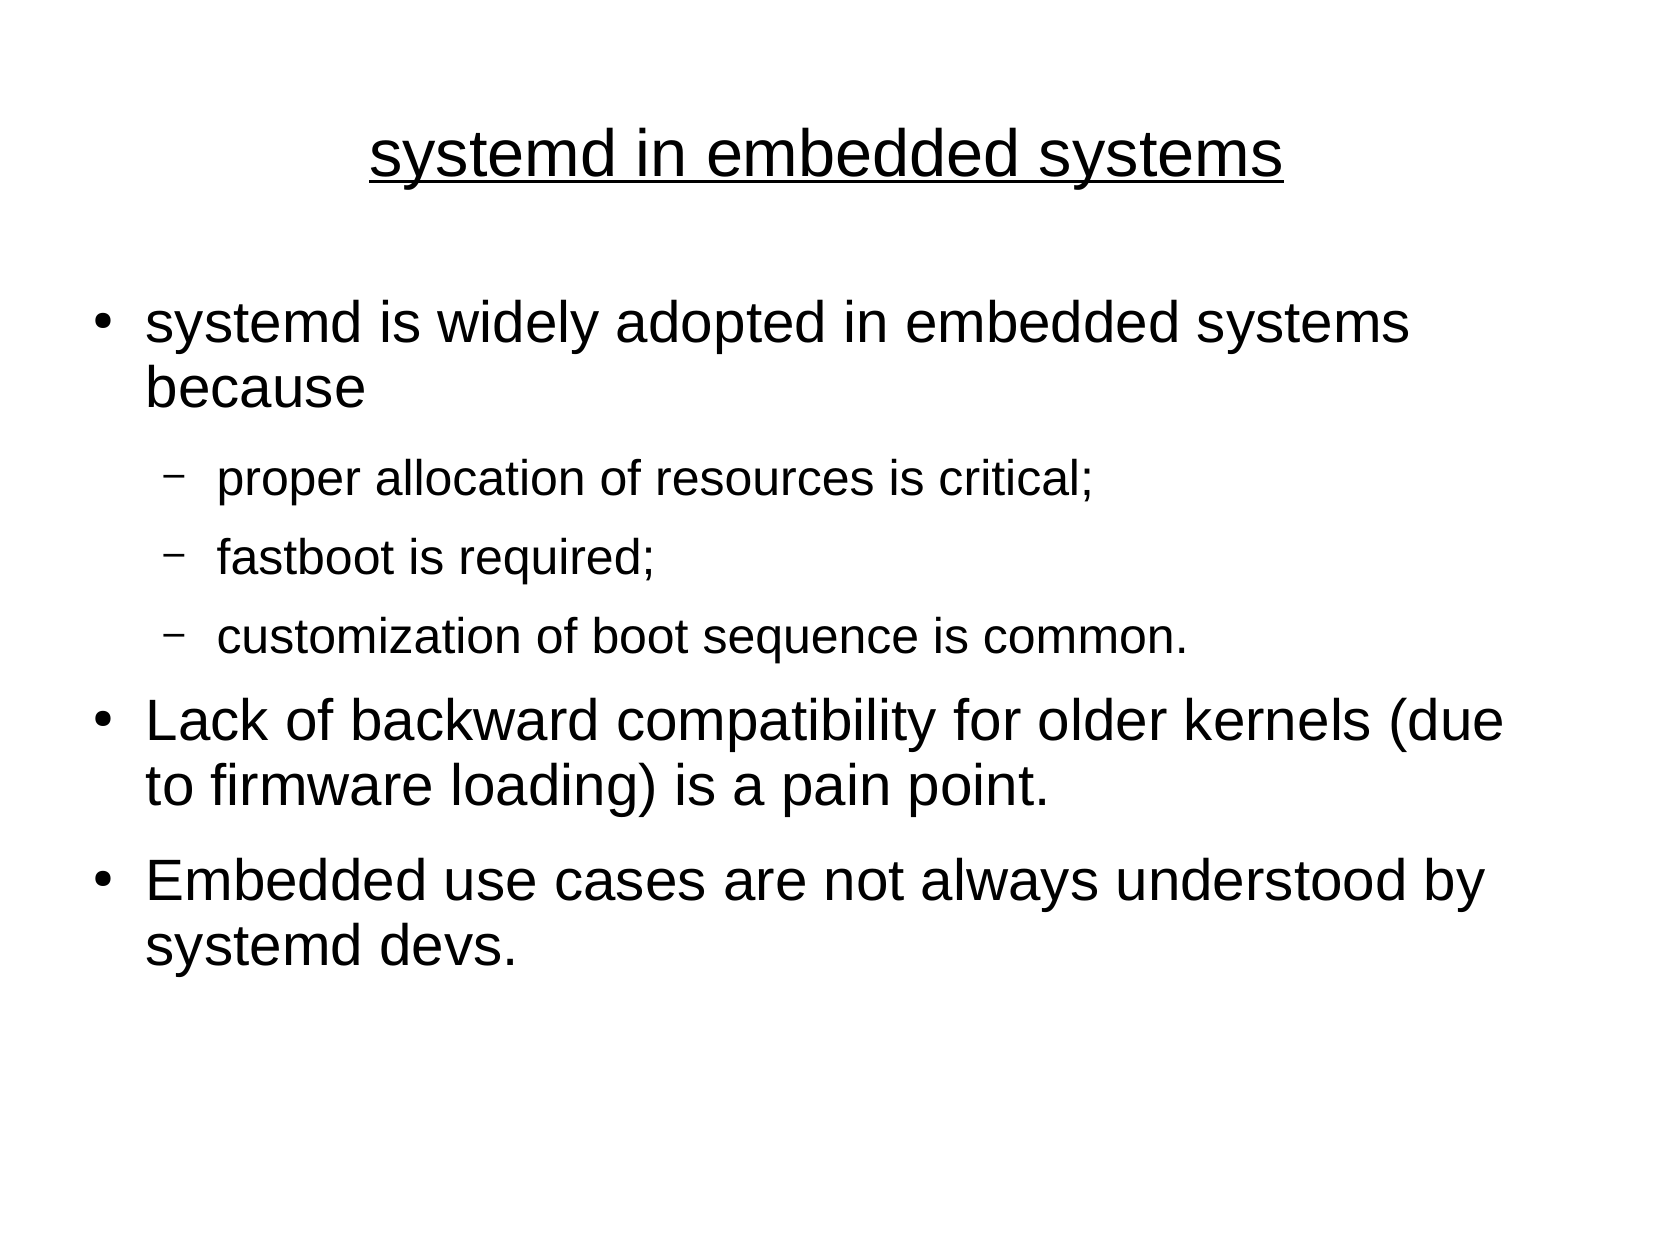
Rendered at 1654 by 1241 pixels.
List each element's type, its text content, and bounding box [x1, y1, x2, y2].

list systemd is widely adopted in embedded systems because proper allocation of resources is critical; fastboot is required; customization of boot sequence is common. Lack of backward compatibility for older kernels (due to firmware loading) is a pain point. Embedded use cases are not always understood by systemd devs. [75, 290, 1571, 1126]
title systemd in embedded systems [82, 49, 1571, 257]
